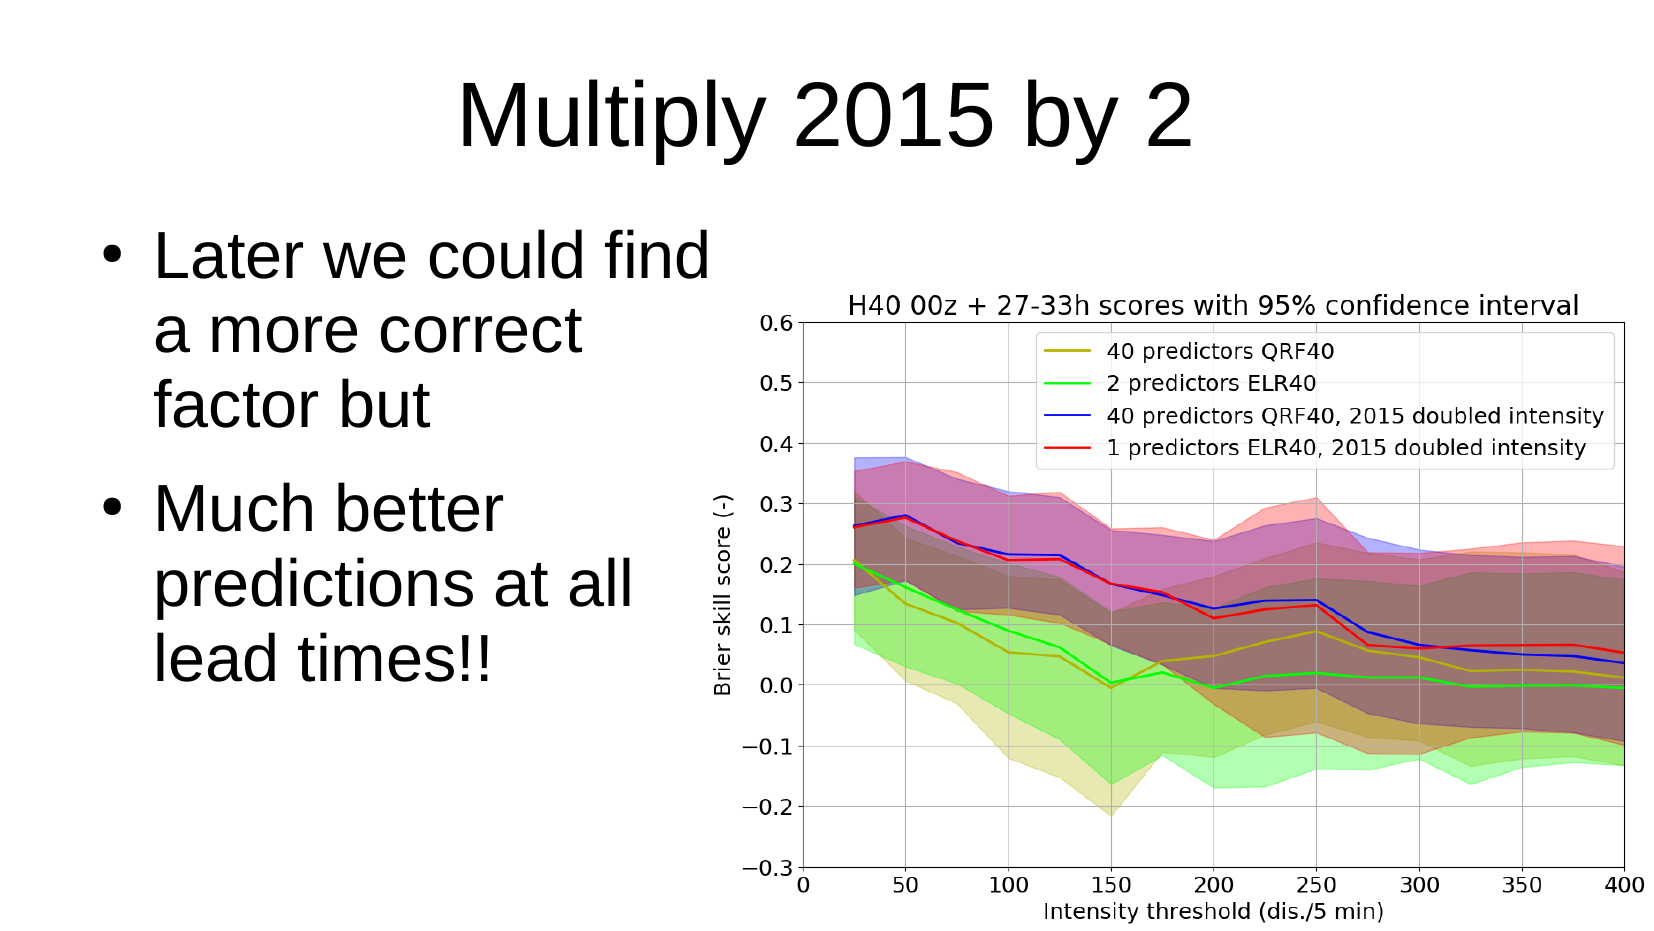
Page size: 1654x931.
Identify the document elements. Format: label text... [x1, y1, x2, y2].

title Multiply 2015 by 2 [82, 37, 1571, 193]
picture [705, 285, 1654, 931]
list Later we could find a more correct factor but Much better predictions at all lead times!! [82, 217, 721, 856]
